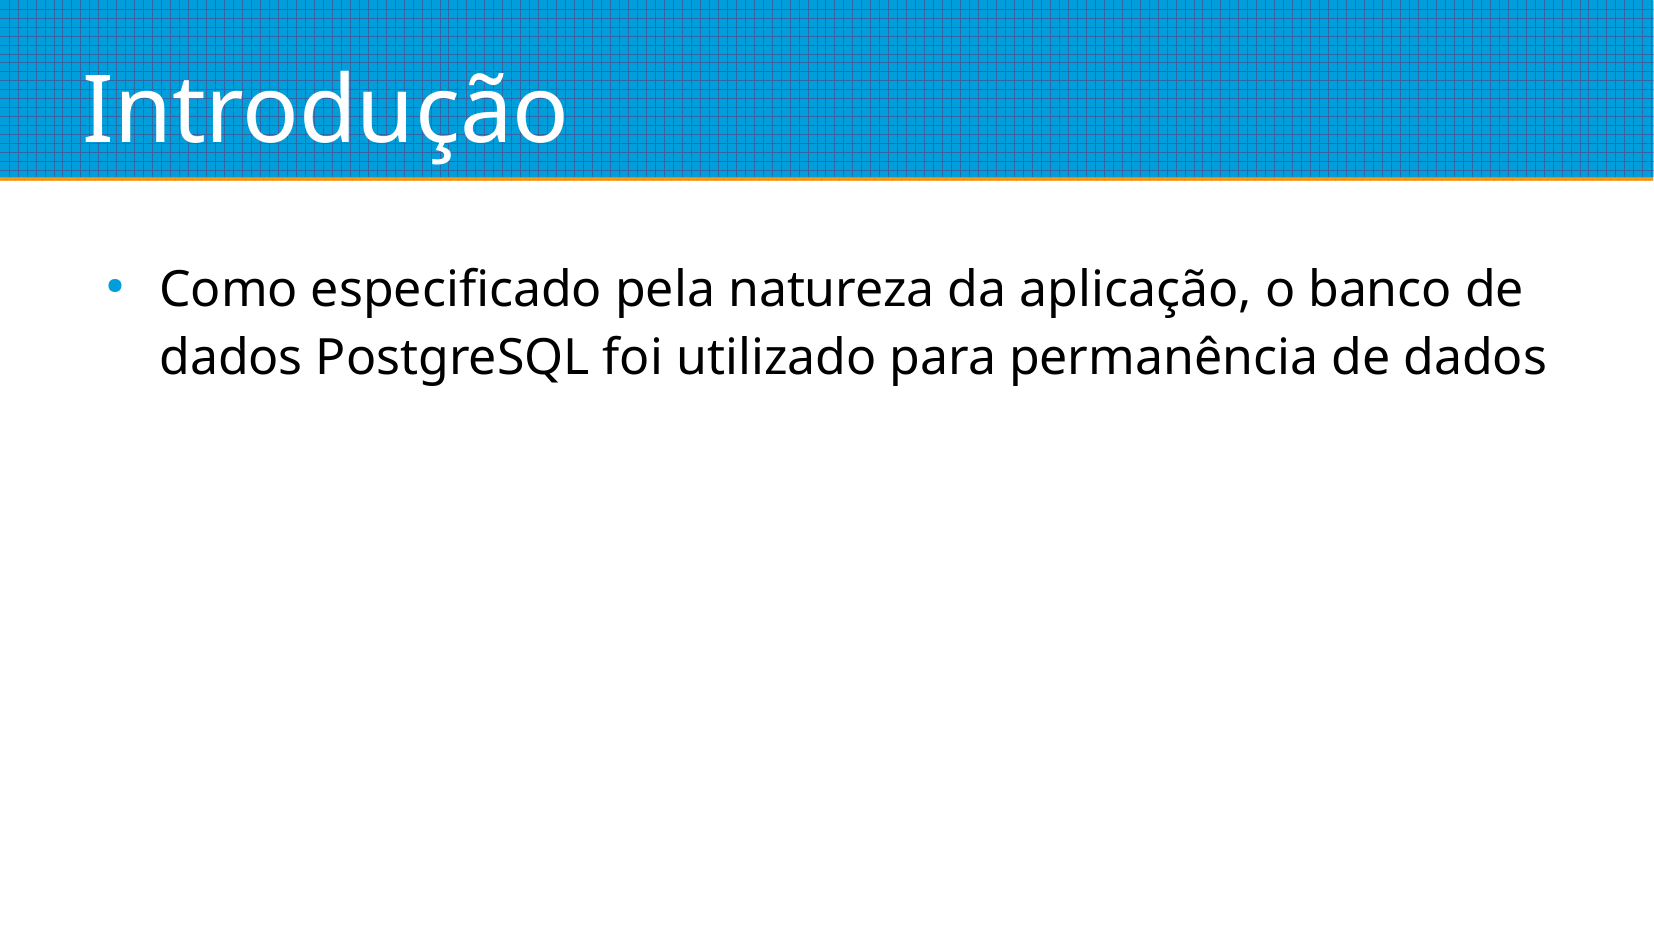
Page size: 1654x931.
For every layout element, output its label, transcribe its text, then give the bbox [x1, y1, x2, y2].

title Introdução [82, 14, 1571, 171]
list Como especificado pela natureza da aplicação, o banco de dados PostgreSQL foi utilizado para permanência de dados [88, 252, 1569, 827]
